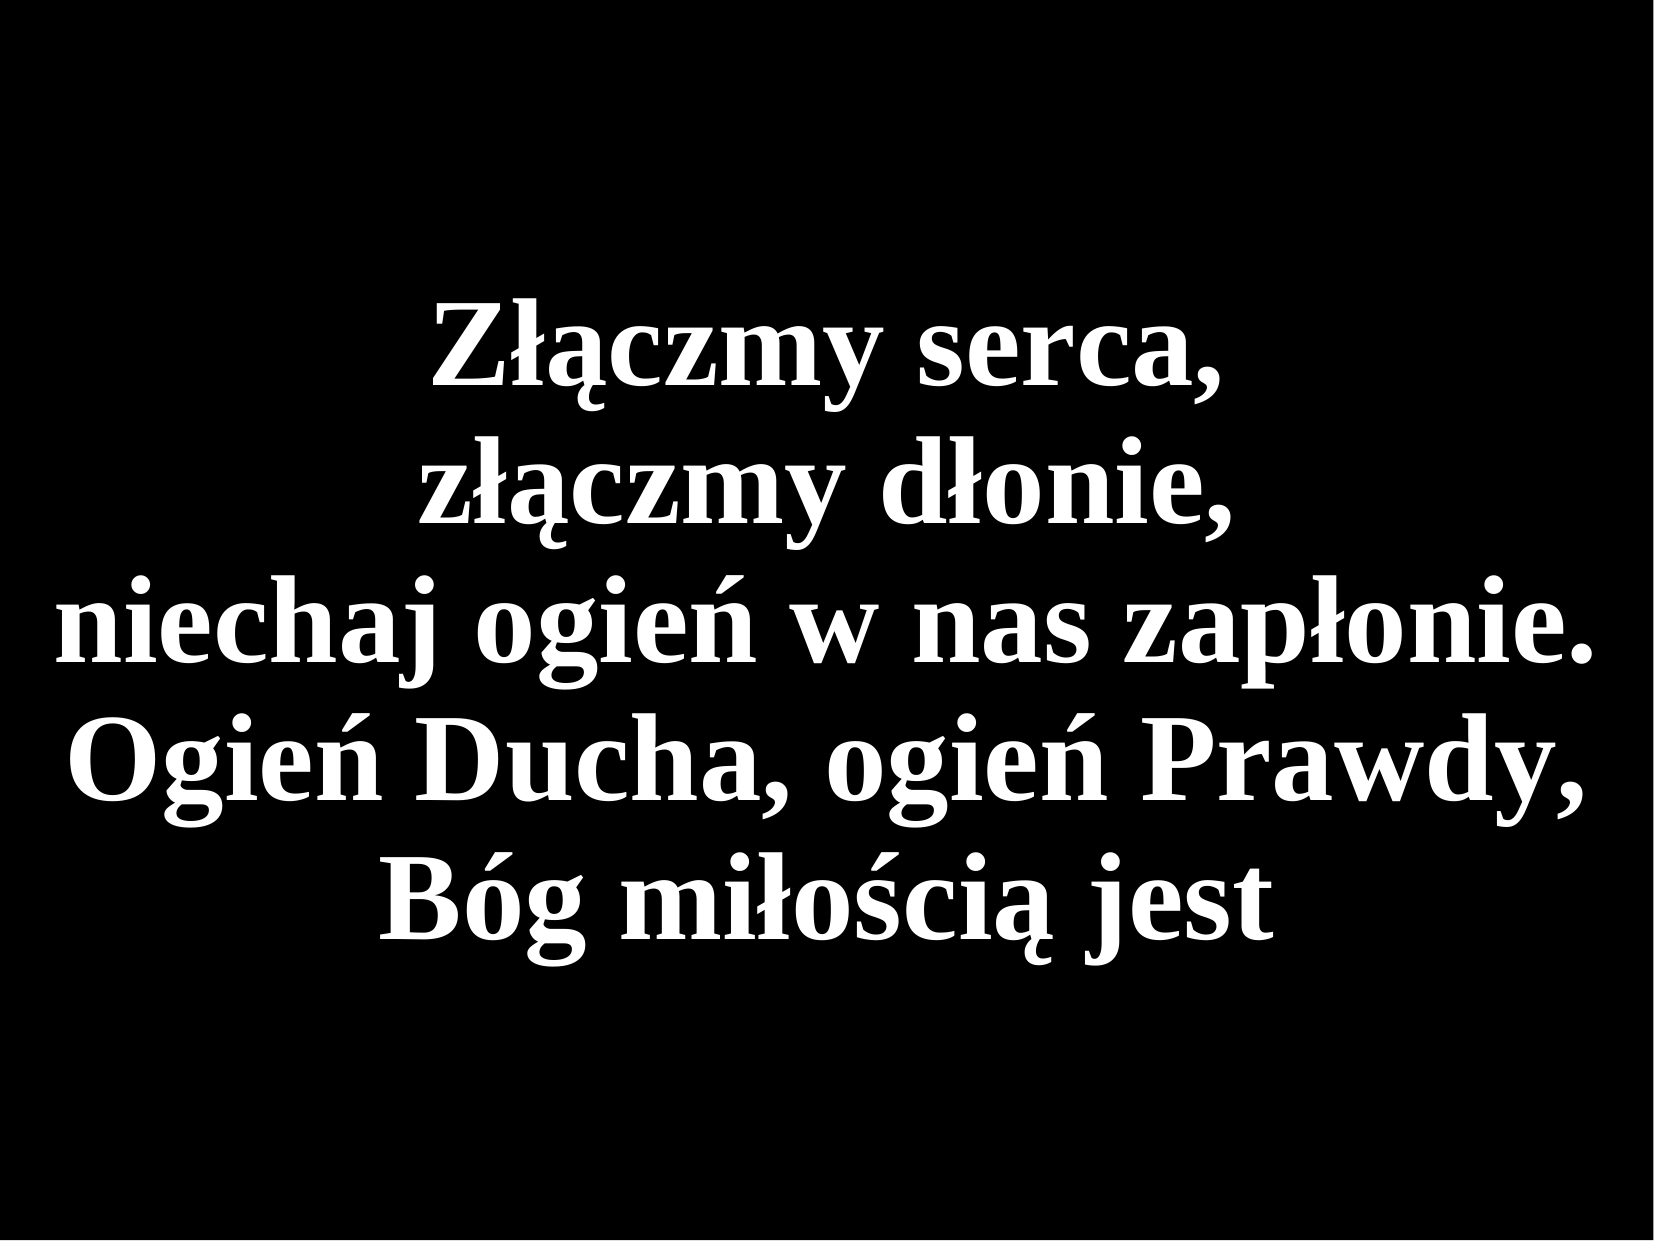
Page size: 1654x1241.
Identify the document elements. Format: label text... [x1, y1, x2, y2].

title Złączmy serca, złączmy dłonie, niechaj ogień w nas zapłonie. Ogień Ducha, ogień Prawdy, Bóg miłością jest [0, 0, 1654, 1241]
